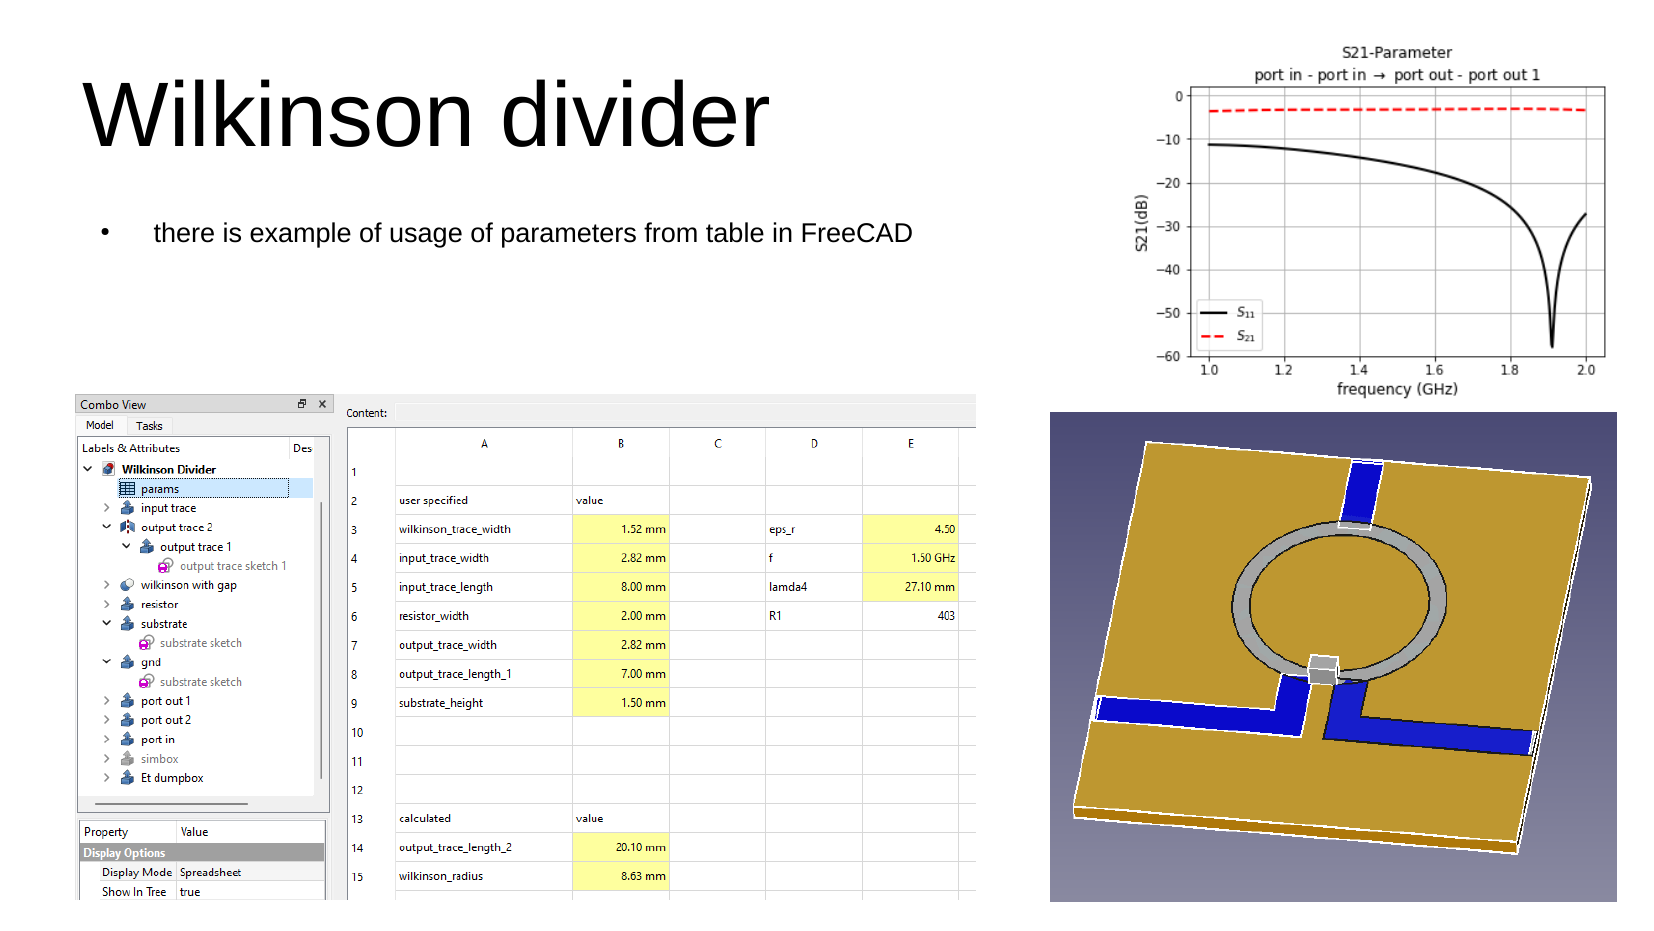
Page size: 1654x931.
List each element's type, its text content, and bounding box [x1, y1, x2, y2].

picture [1050, 412, 1617, 903]
picture [75, 394, 976, 901]
title Wilkinson divider [82, 37, 1126, 193]
picture [1126, 37, 1613, 407]
list there is example of usage of parameters from table in FreeCAD [82, 217, 1088, 376]
